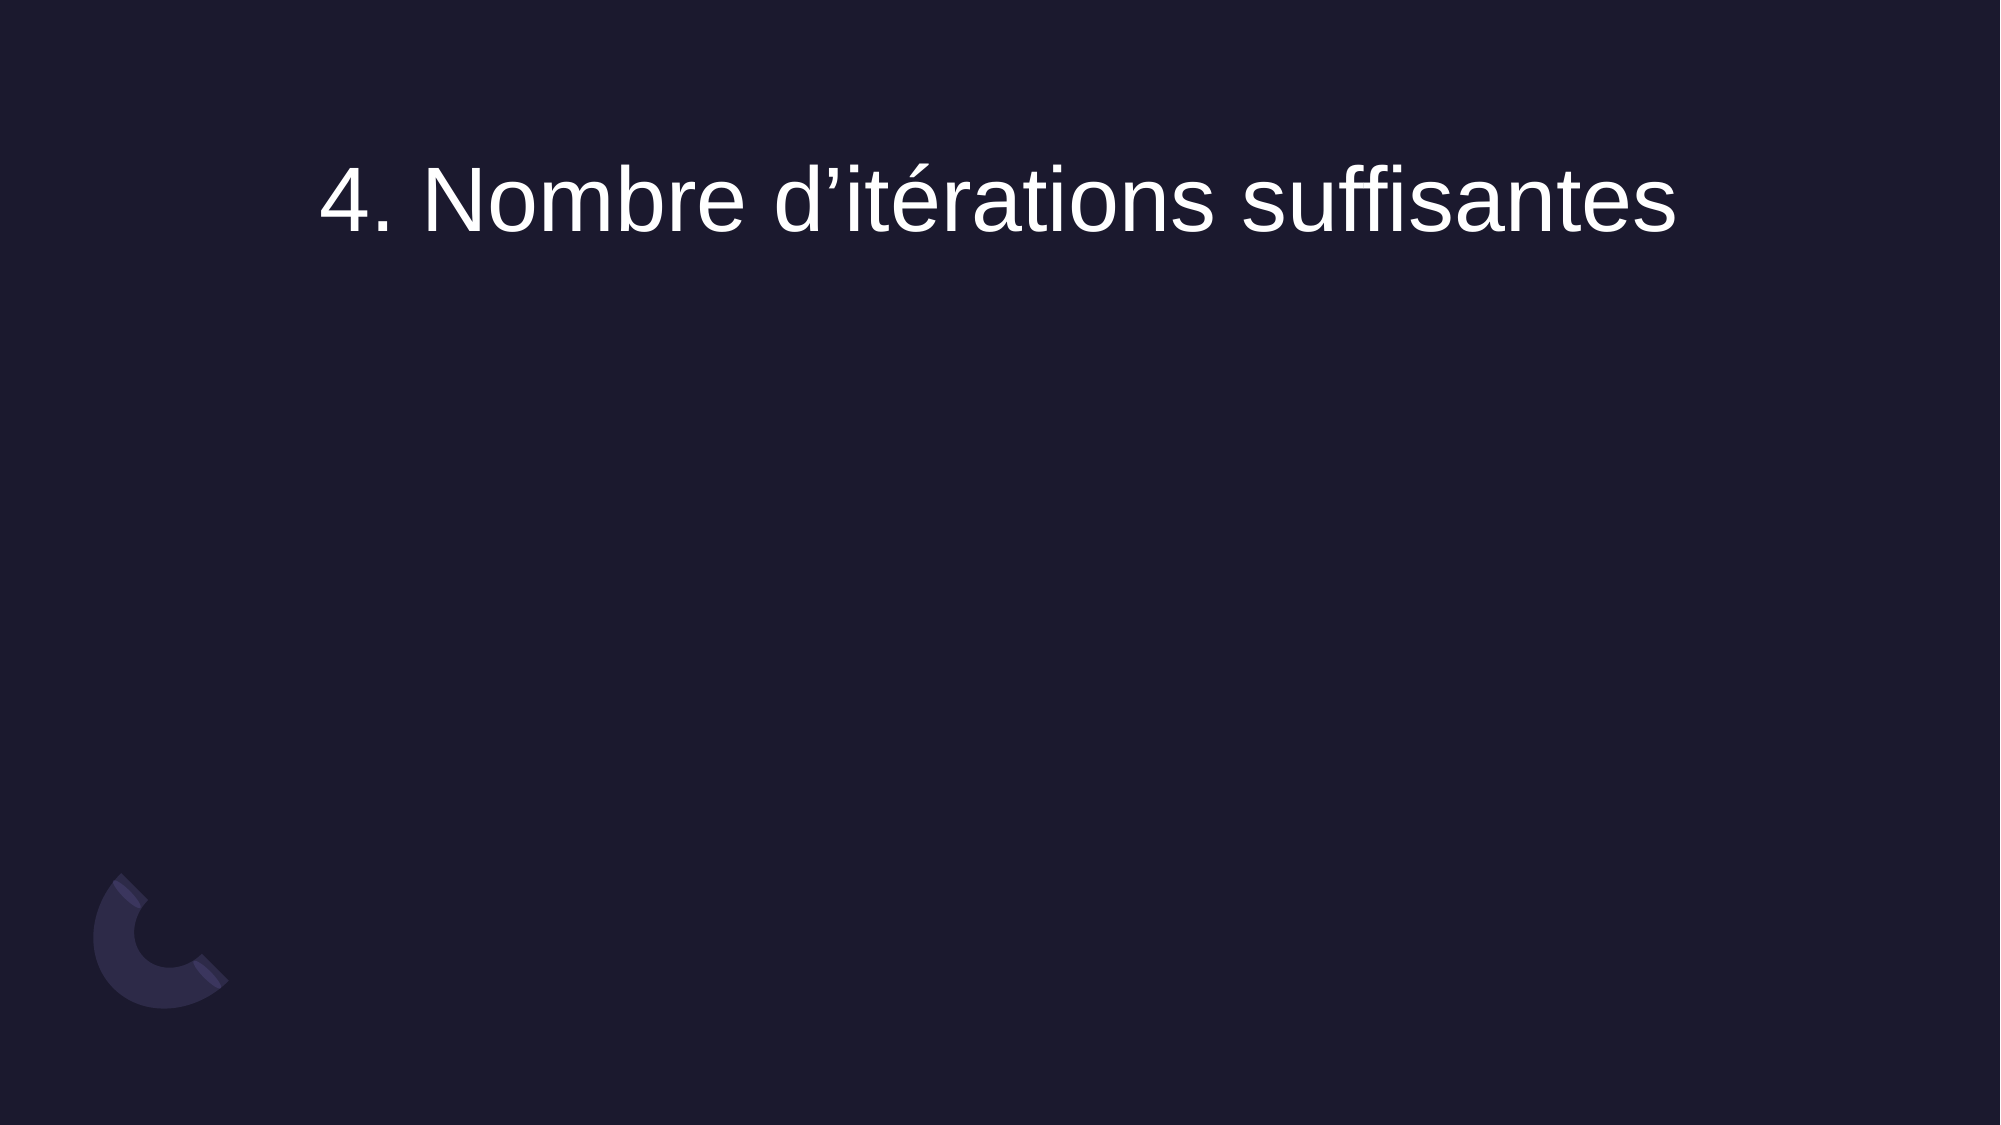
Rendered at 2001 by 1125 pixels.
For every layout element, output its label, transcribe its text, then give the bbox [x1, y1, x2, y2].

title 4. Nombre d’itérations suffisantes [90, 90, 1910, 309]
